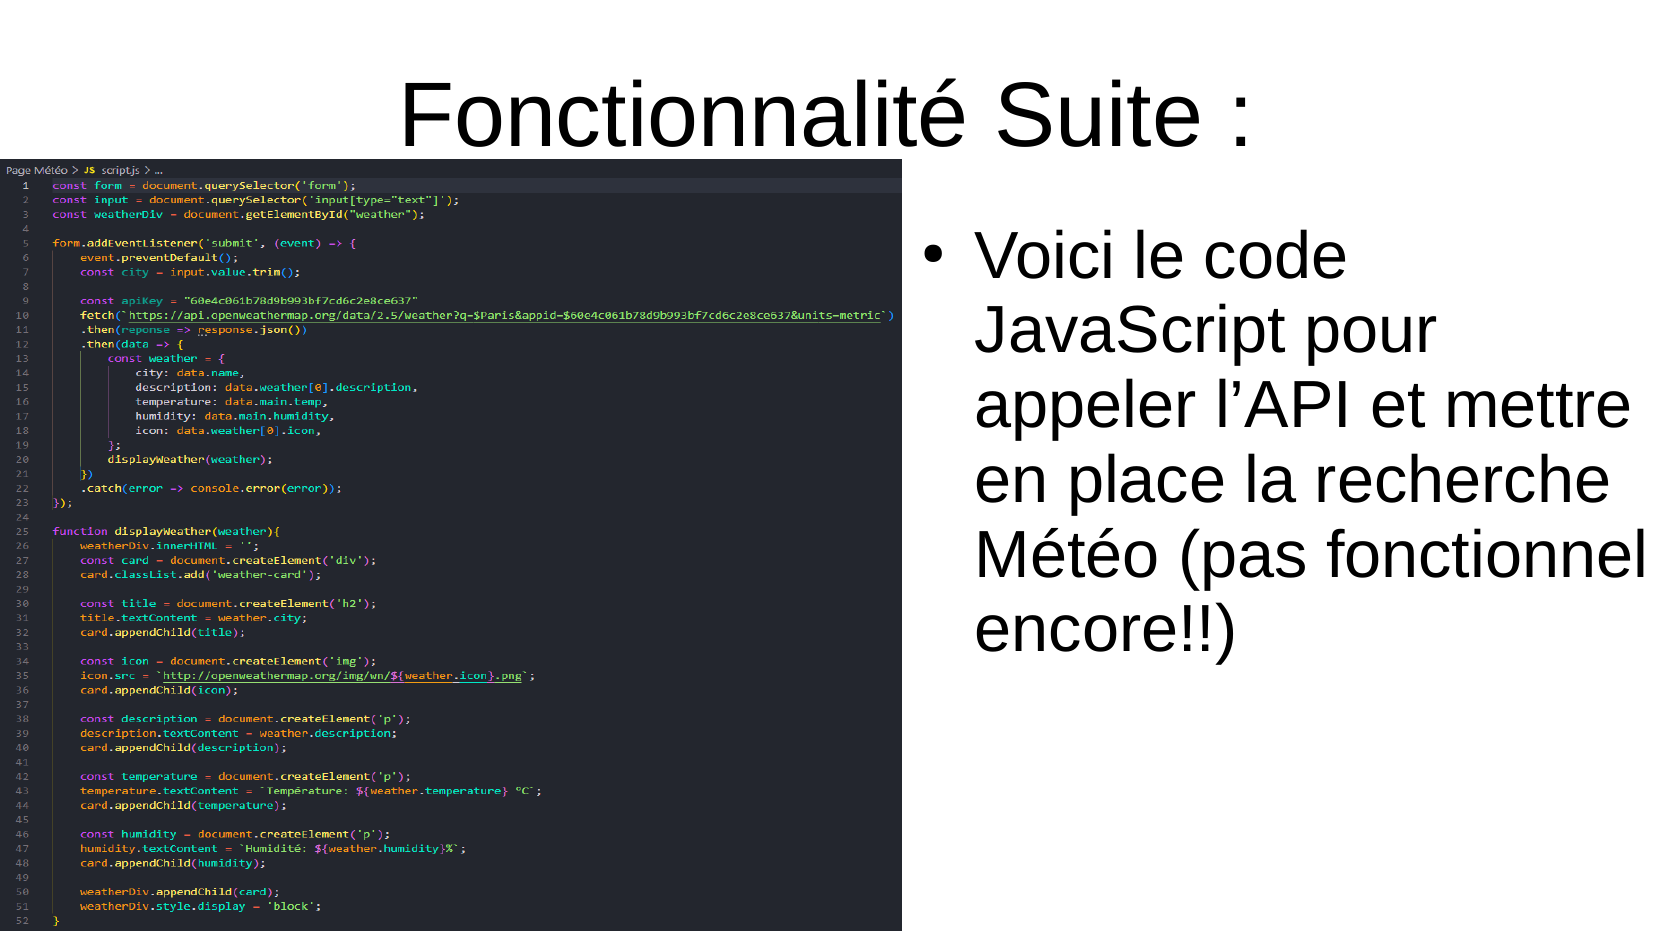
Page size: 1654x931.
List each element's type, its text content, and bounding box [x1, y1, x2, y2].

title Fonctionnalité Suite : [82, 37, 1571, 193]
list Voici le code JavaScript pour appeler l’API et mettre en place la recherche Météo (pas fonctionnel encore!!) [903, 217, 1654, 931]
picture [0, 159, 902, 931]
